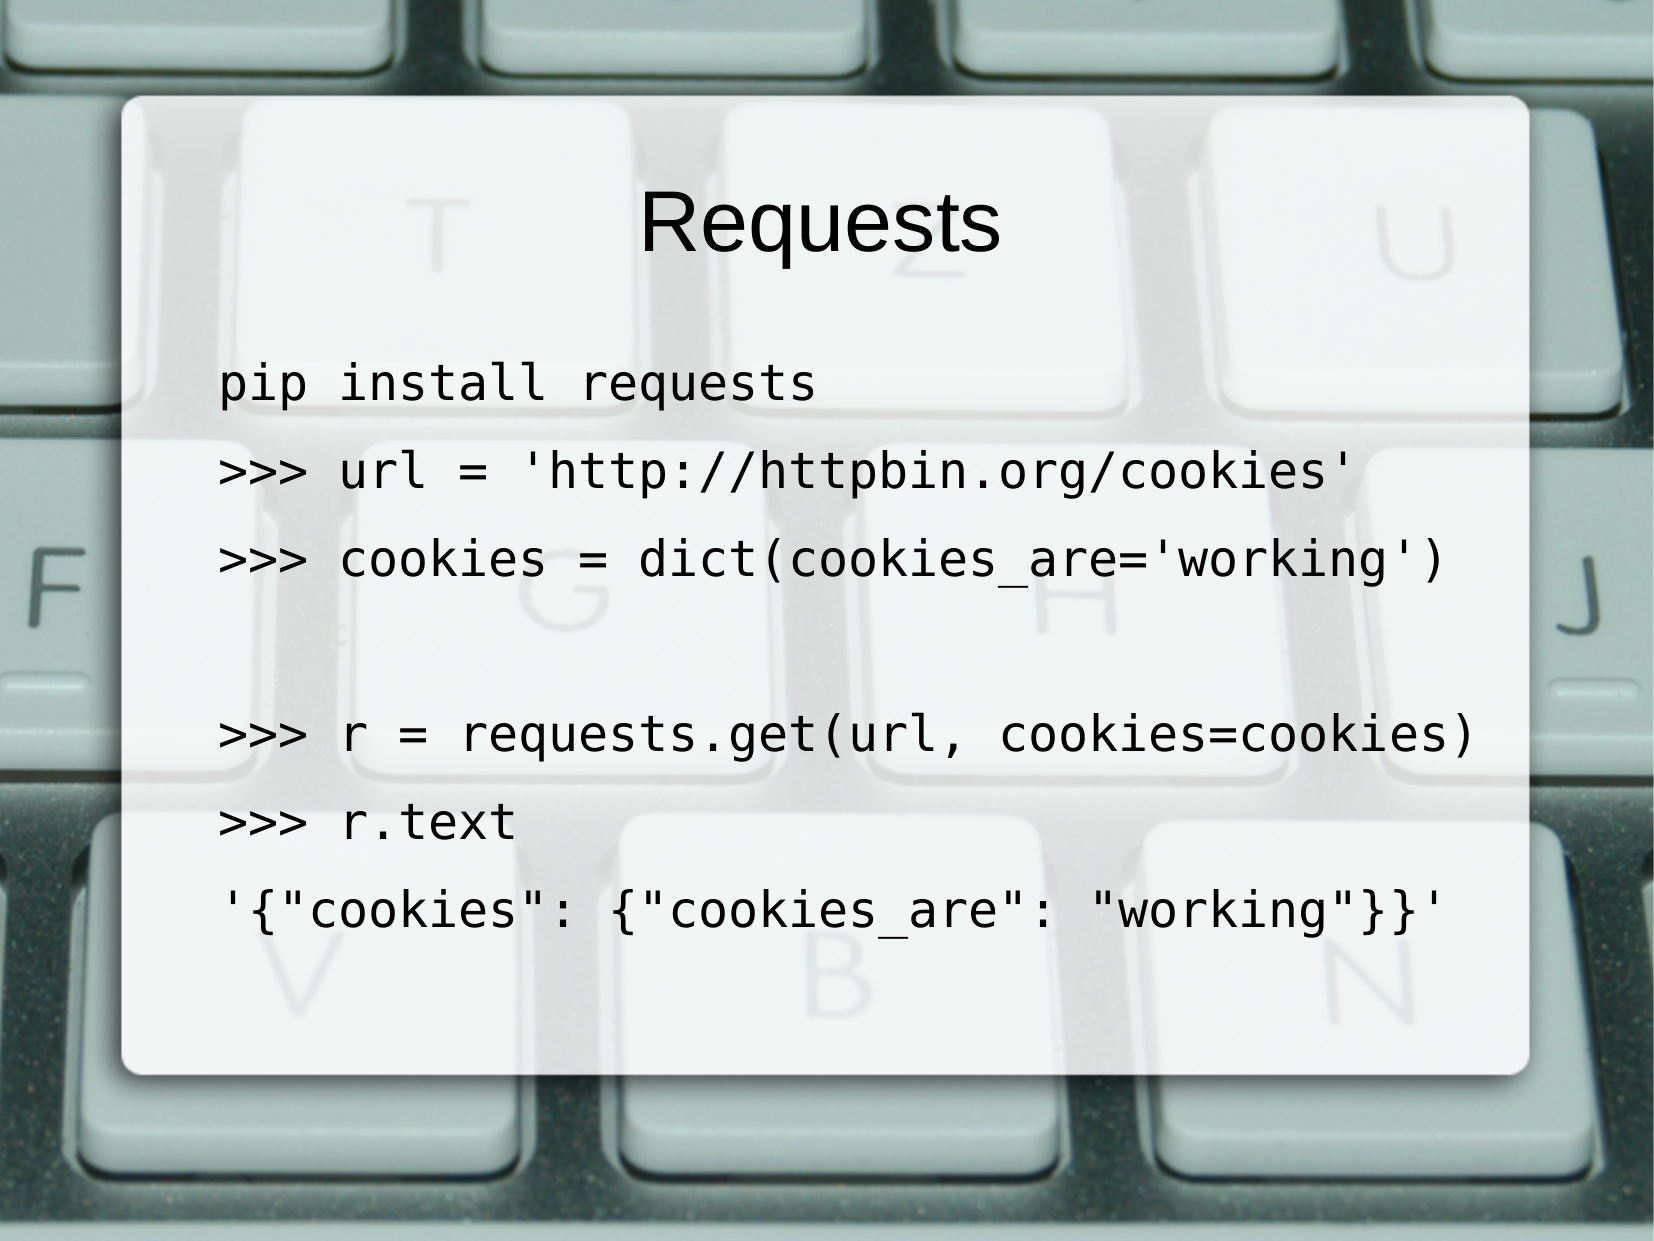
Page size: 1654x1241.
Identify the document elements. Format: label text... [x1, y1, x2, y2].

picture [0, 0, 1654, 1241]
list pip install requests >>> url = 'http://httpbin.org/cookies' >>> cookies = dict(cookies_are='working') >>> r = requests.get(url, cookies=cookies) >>> r.text '{"cookies": {"cookies_are": "working"}}' [147, 354, 1506, 1124]
title Requests [135, 117, 1506, 325]
